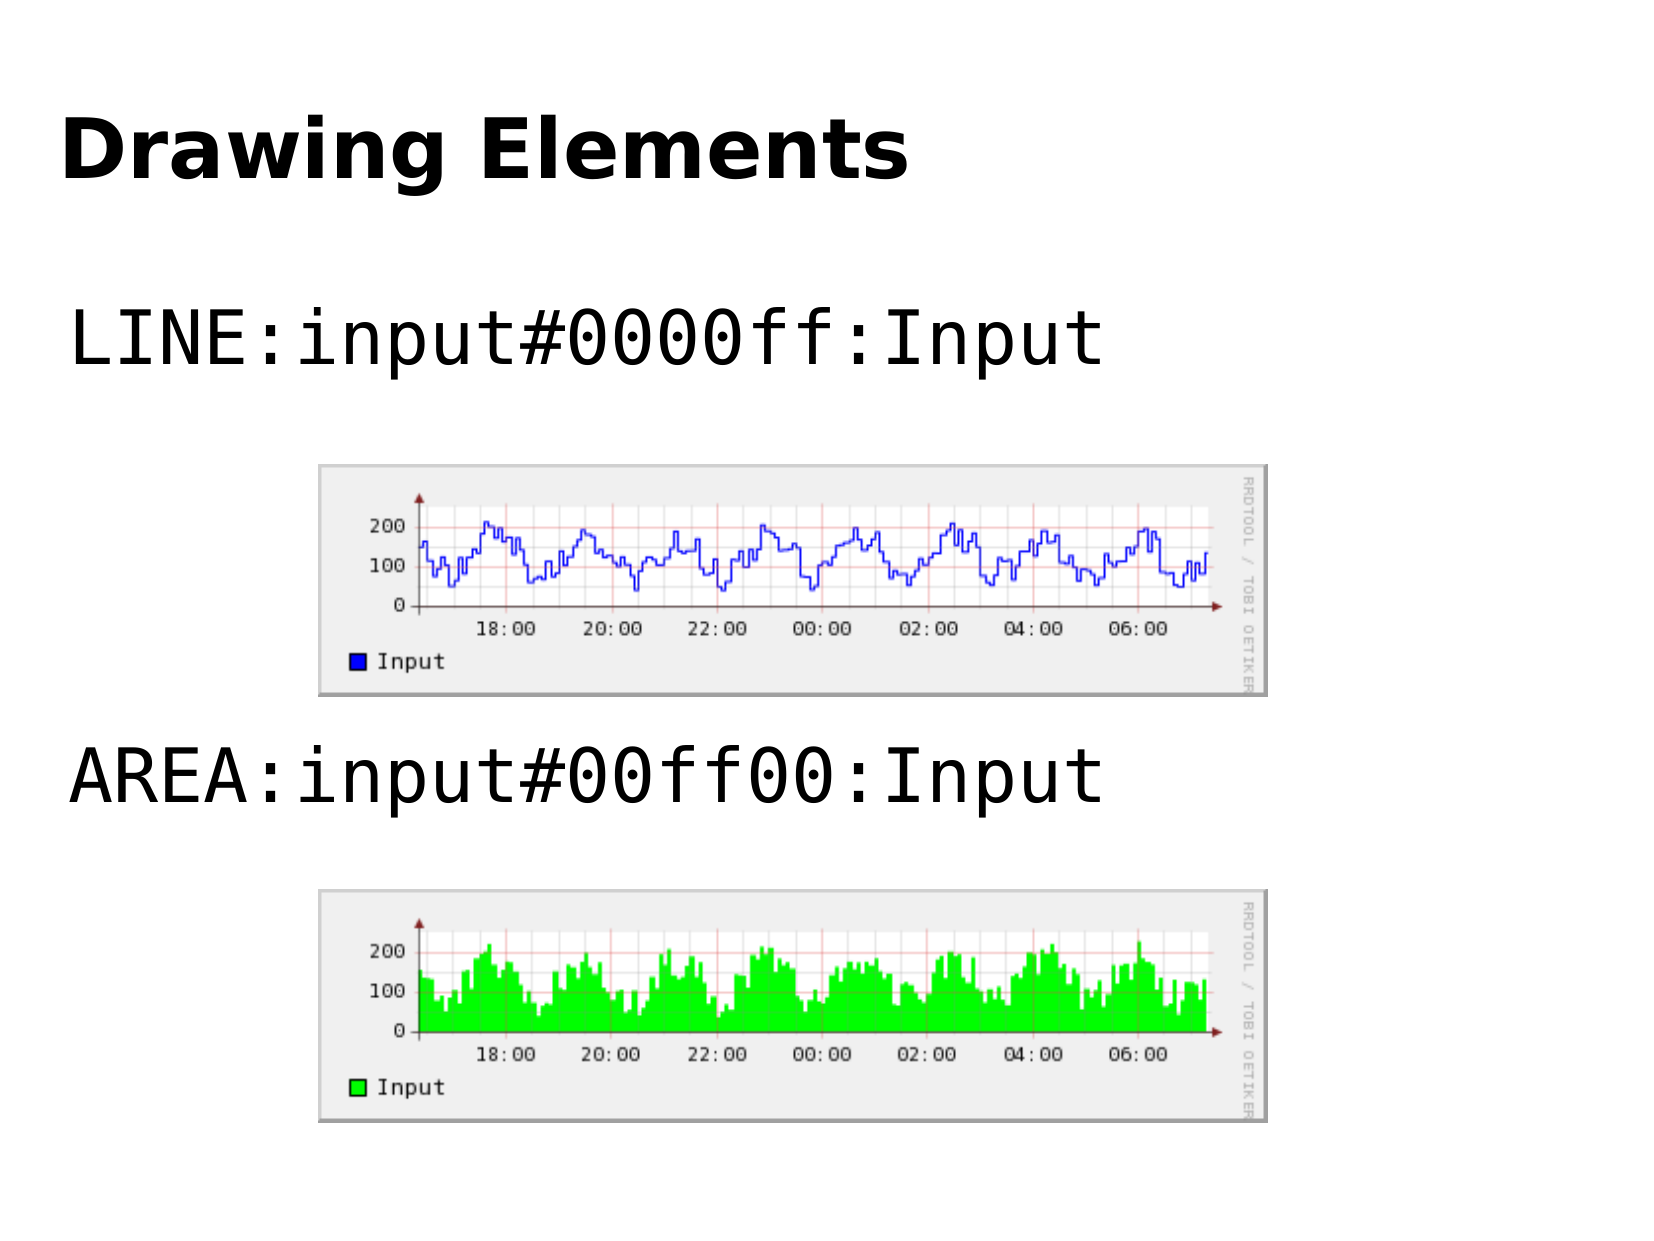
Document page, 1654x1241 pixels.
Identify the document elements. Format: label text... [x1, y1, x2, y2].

title Drawing Elements [59, 75, 1607, 225]
picture [318, 889, 1268, 1123]
list LINE:input#0000ff:Input AREA:input#00ff00:Input [50, 295, 1571, 1099]
picture [318, 464, 1268, 698]
